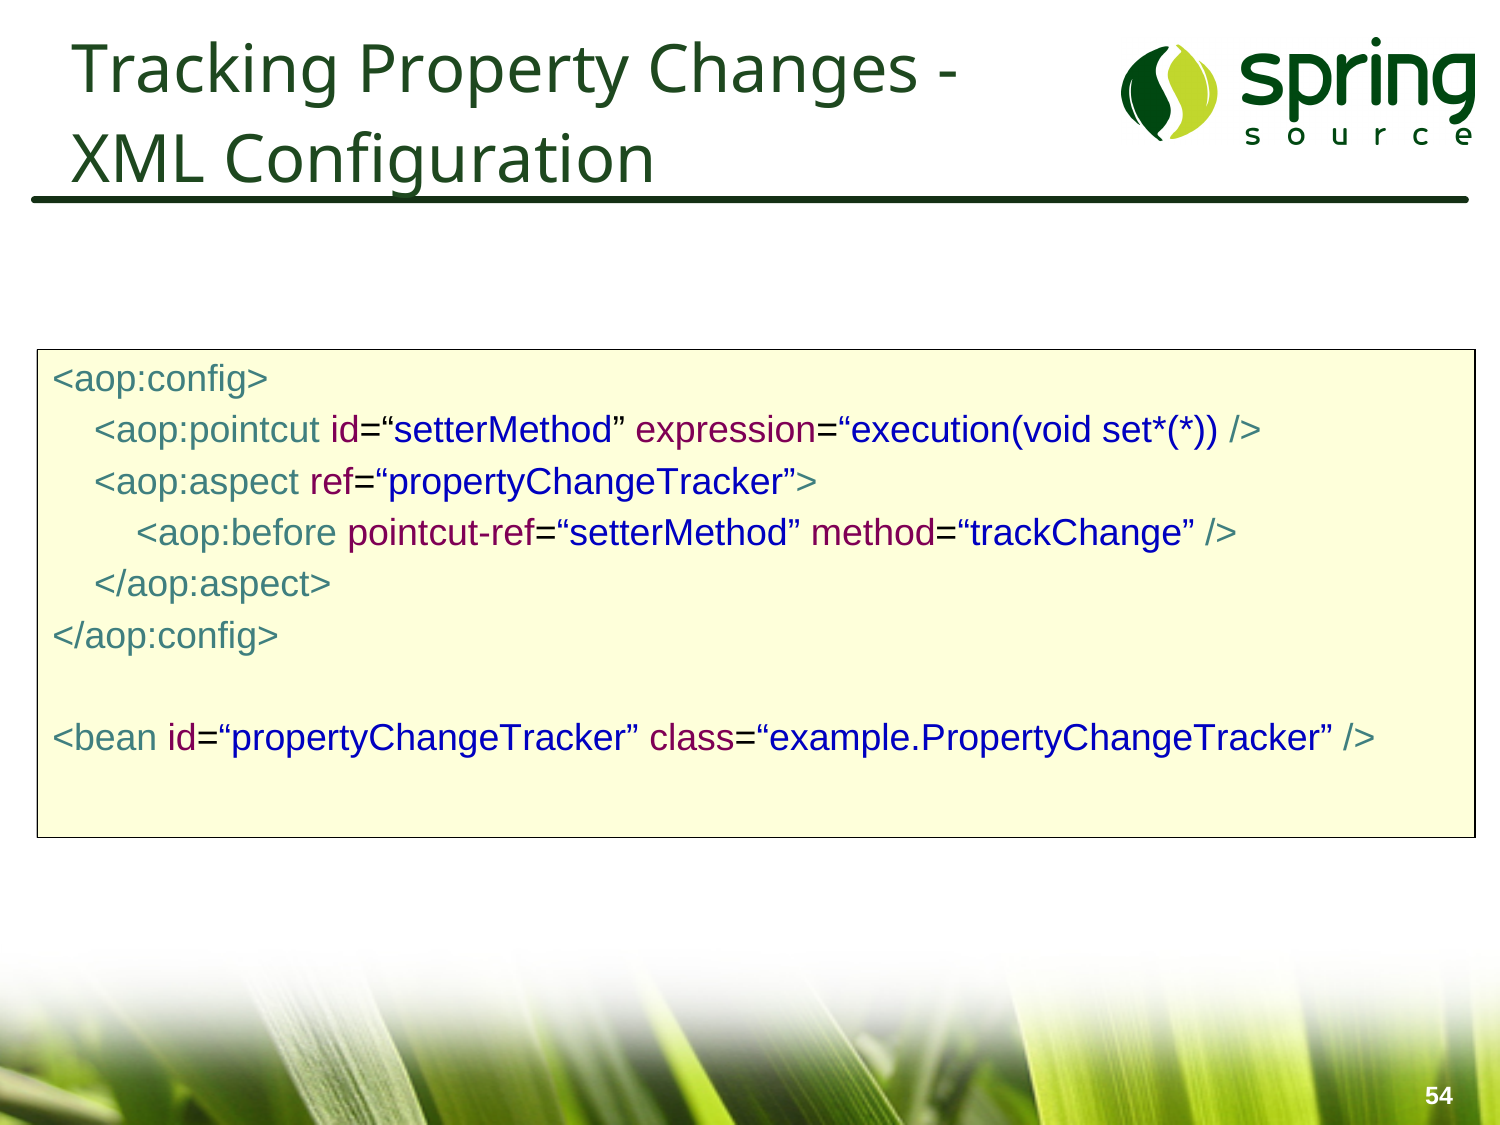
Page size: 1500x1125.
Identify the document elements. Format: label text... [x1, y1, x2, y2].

picture [0, 944, 1500, 1125]
picture [1121, 37, 1475, 145]
title Tracking Property Changes - XML Configuration [56, 13, 1089, 191]
text_box <aop:config> <aop:pointcut id=“setterMethod” expression=“execution(void set*(*)) /> <aop:aspect ref=“propertyChangeTracker”> <aop:before pointcut-ref=“setterMethod” method=“trackChange” /> </aop:aspect> </aop:config> <bean id=“propertyChangeTracker” class=“example.PropertyChangeTracker” /> [37, 349, 1476, 838]
